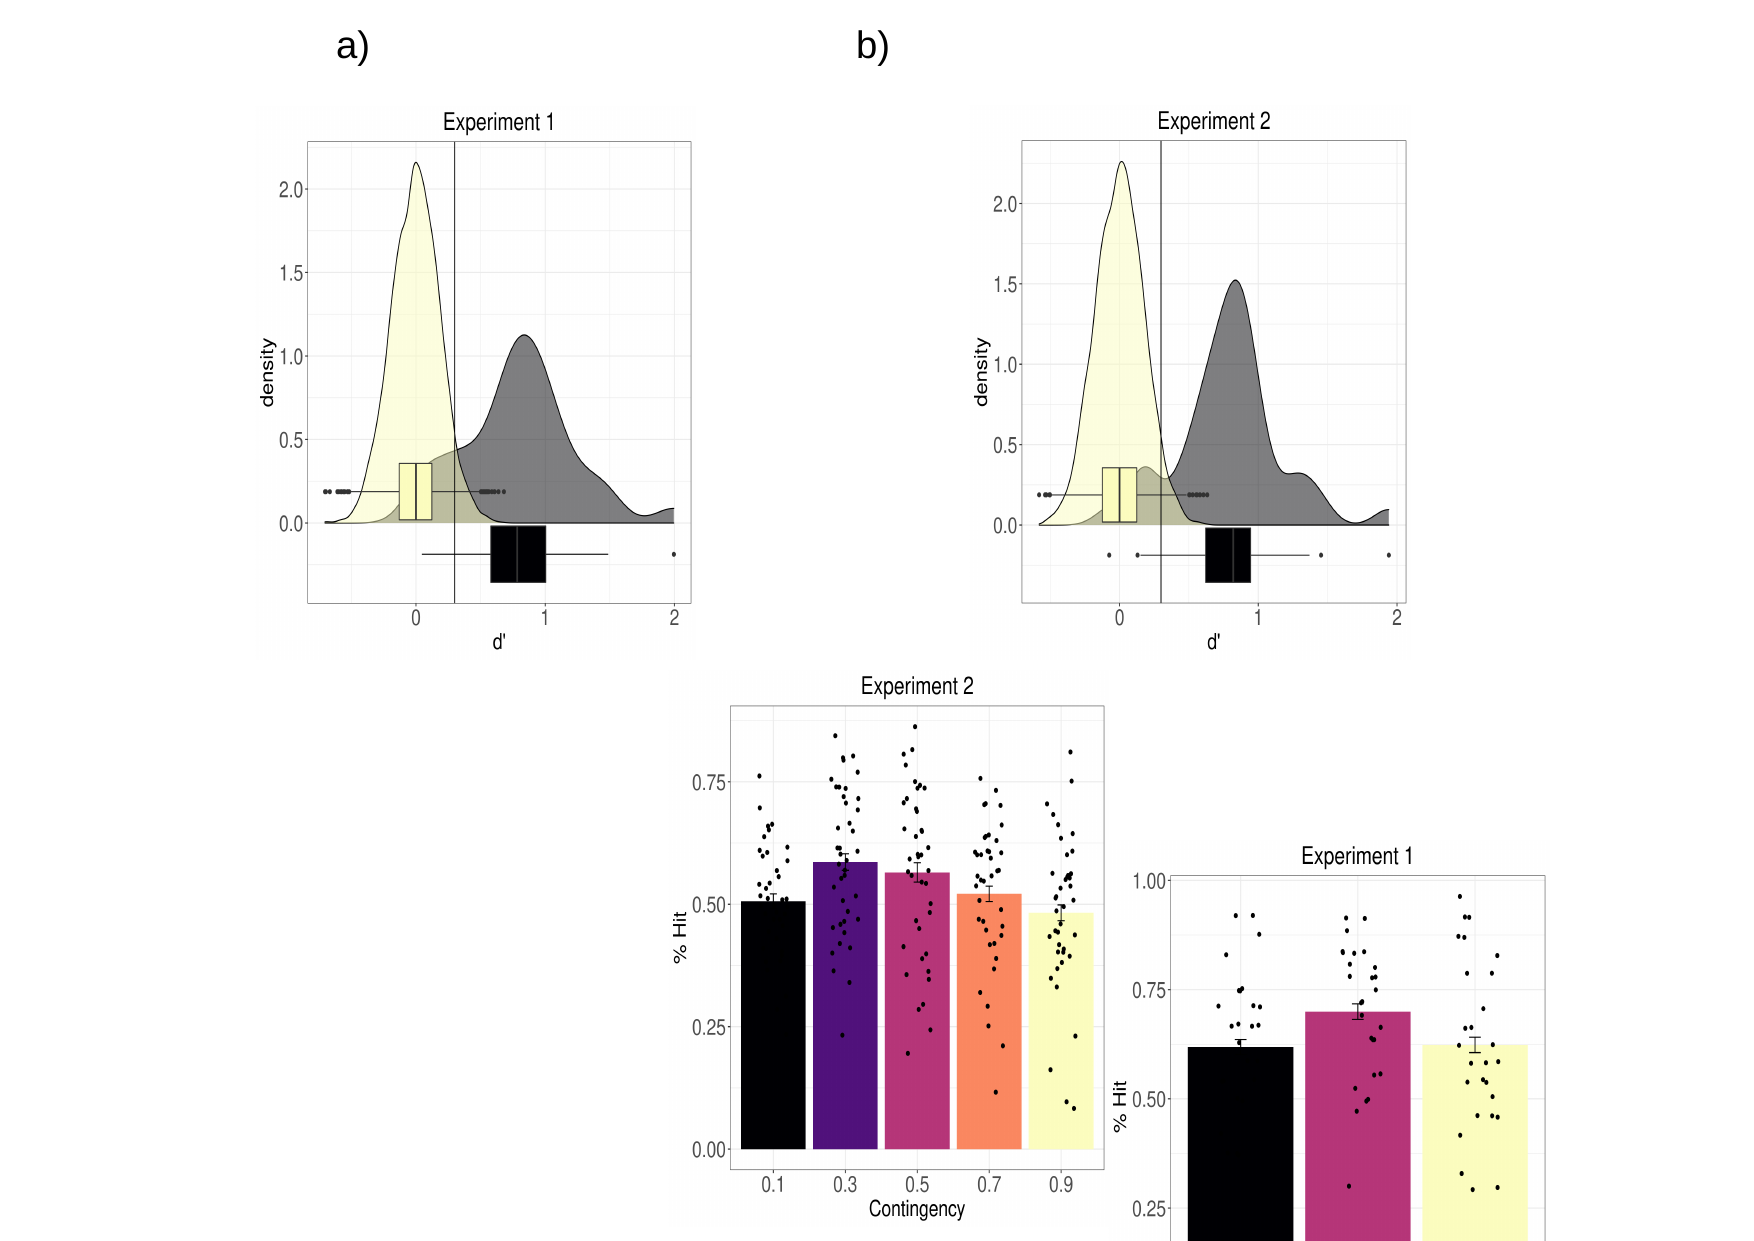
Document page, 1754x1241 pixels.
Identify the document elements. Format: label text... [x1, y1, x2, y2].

picture [668, 670, 1550, 1241]
picture [969, 105, 1411, 661]
text_box a) [321, 16, 401, 148]
picture [255, 106, 696, 661]
text_box b) [841, 16, 921, 148]
